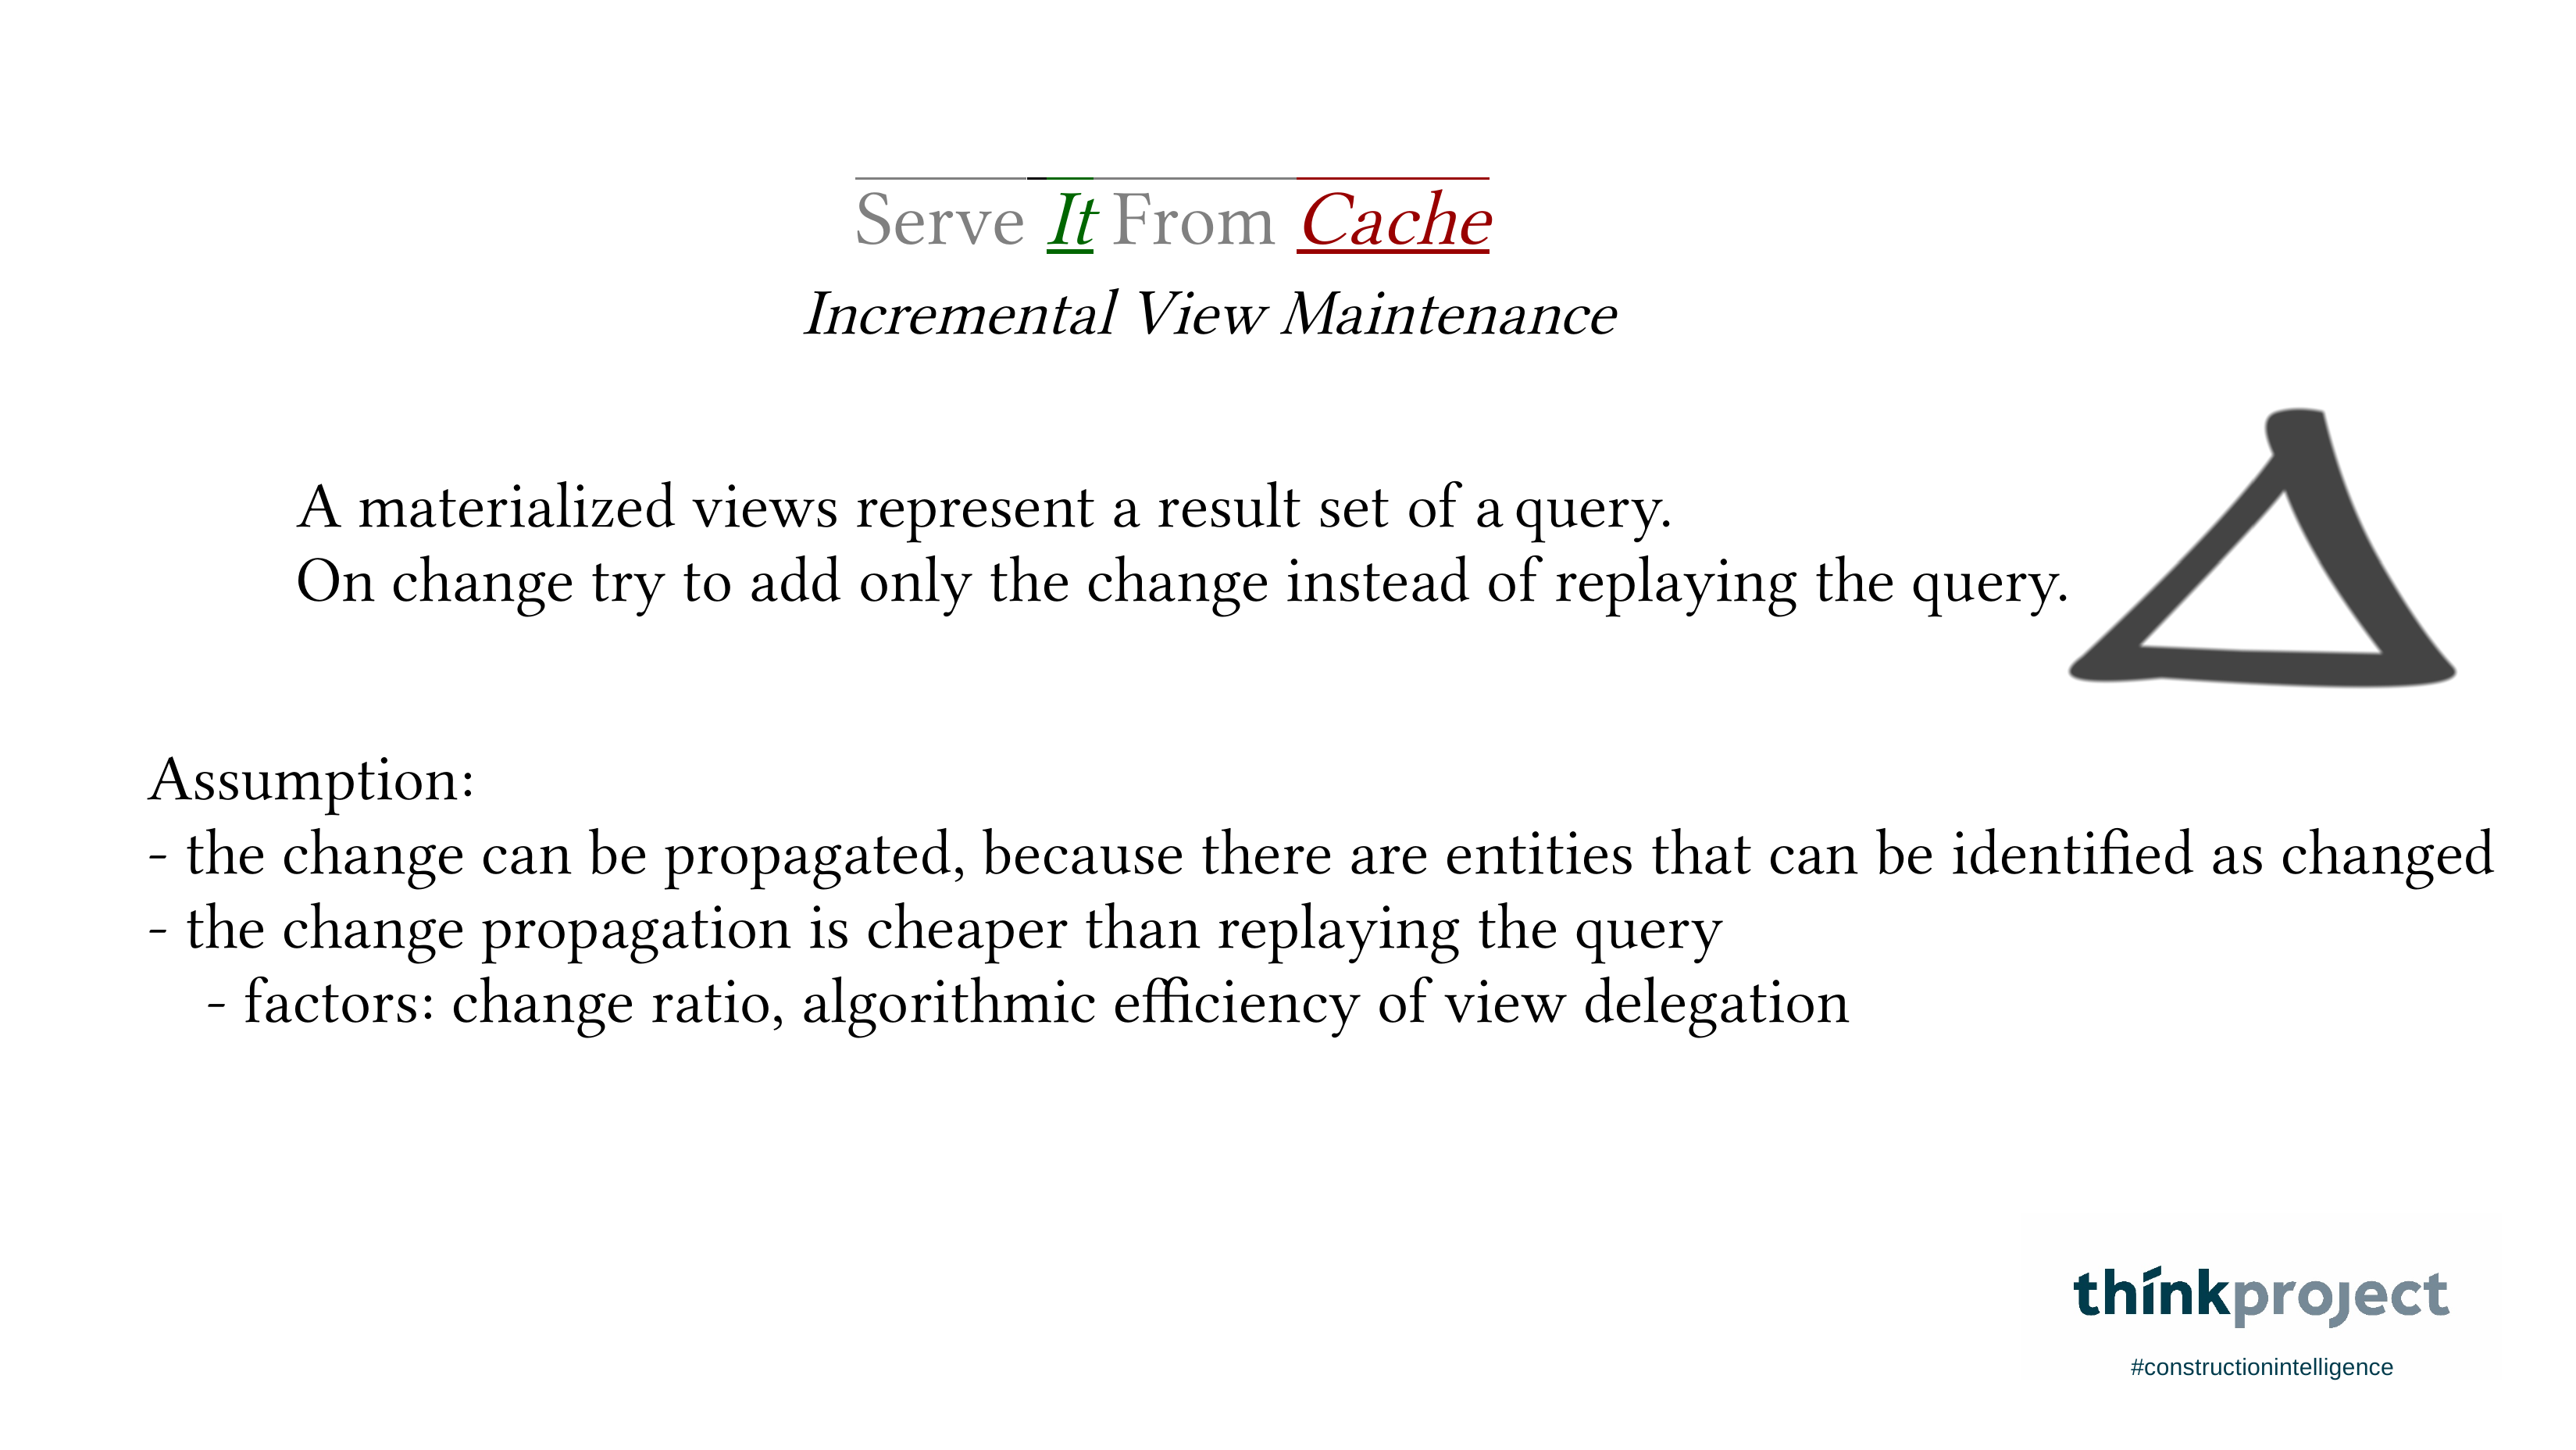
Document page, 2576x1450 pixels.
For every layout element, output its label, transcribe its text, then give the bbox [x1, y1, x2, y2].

text_box Assumption: - the change can be propagated, because there are entities that can be identified as changed - the change propagation is cheaper than replaying the query - factors: change ratio, algorithmic efficiency of view delegation [135, 735, 2526, 1045]
text_box Serve It From Cache [824, 168, 1602, 270]
picture [2044, 386, 2461, 738]
picture [2021, 1212, 2502, 1380]
text_box A materialized views represent a result set of a query. On change try to add only the change instead of replaying the query. [284, 462, 2044, 714]
text_box Incremental View Maintenance [790, 270, 1629, 430]
picture [2332, 1364, 2338, 1373]
